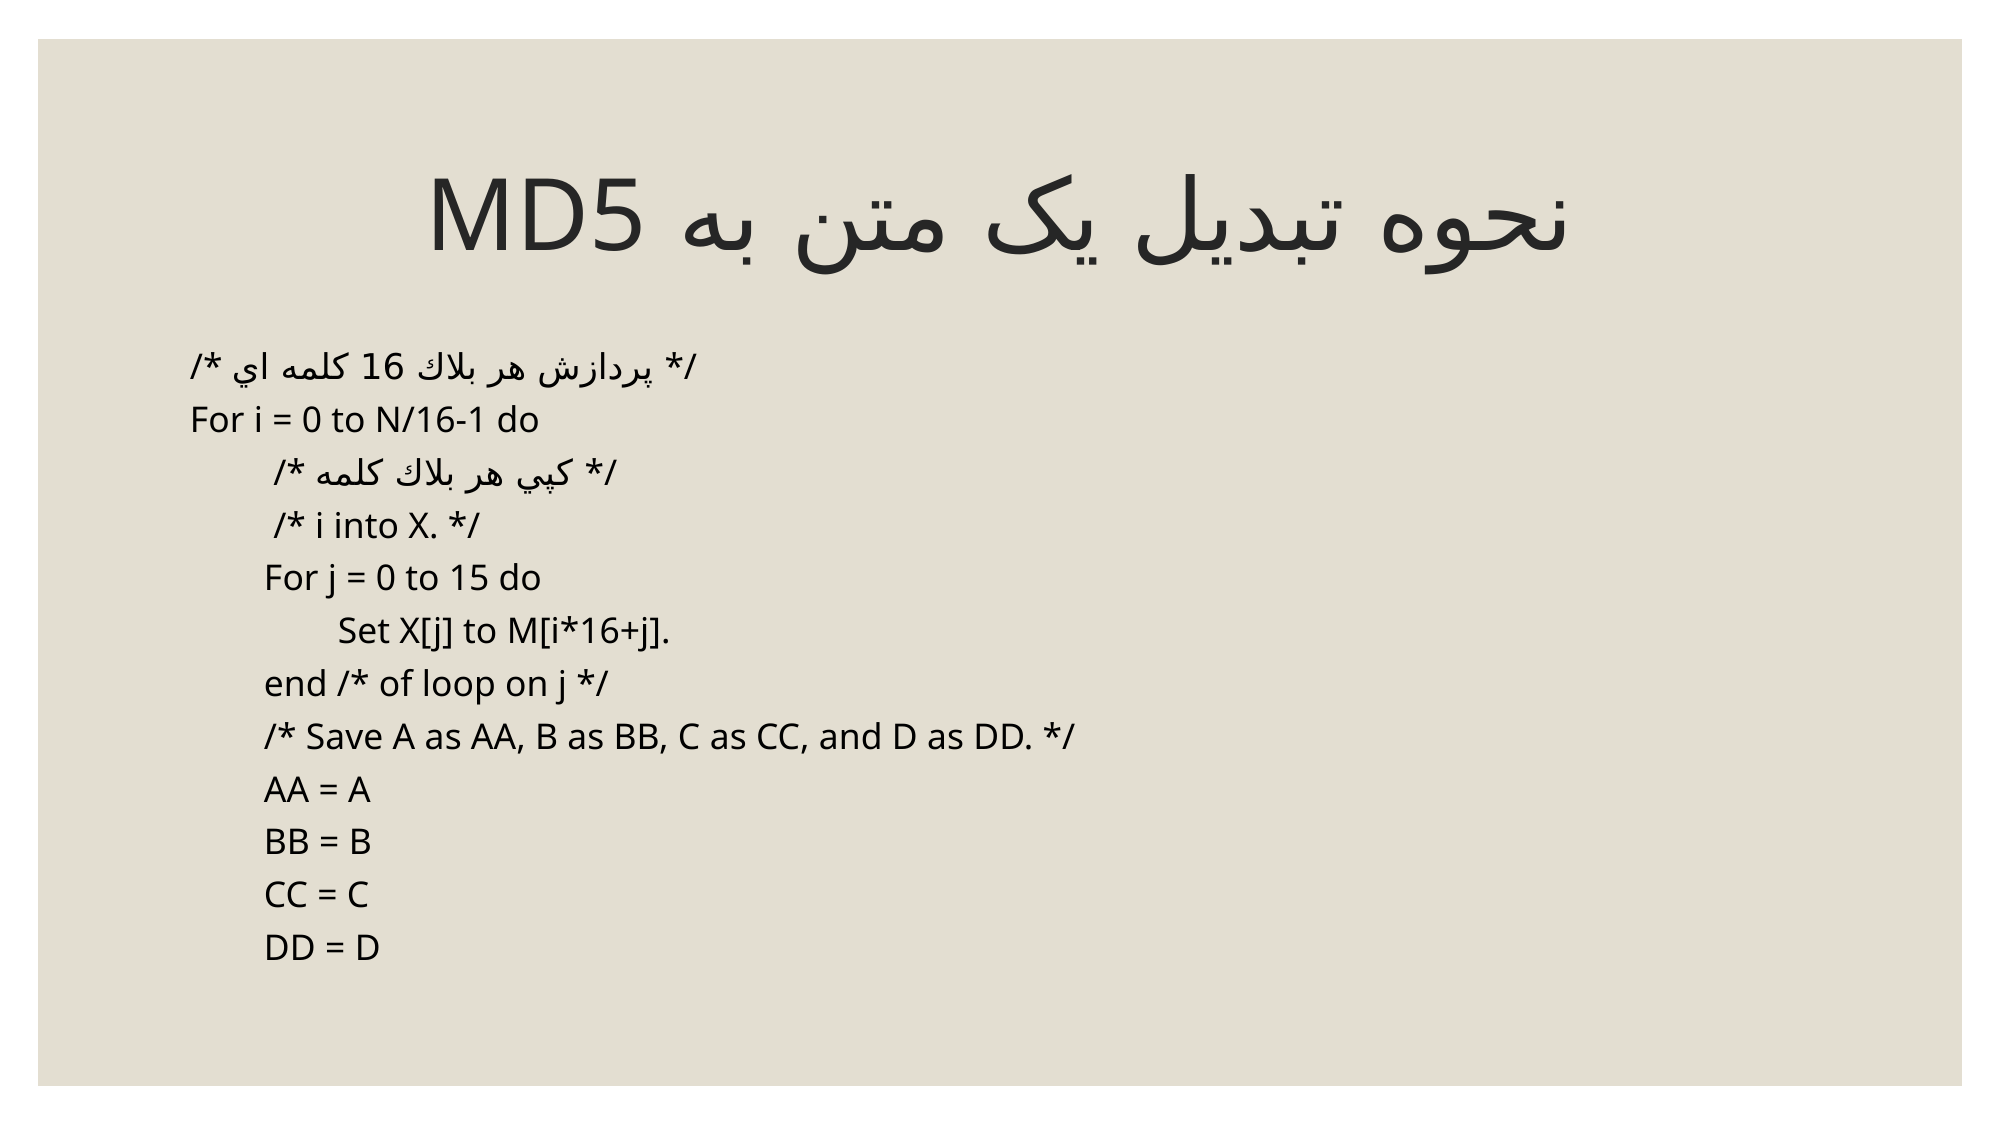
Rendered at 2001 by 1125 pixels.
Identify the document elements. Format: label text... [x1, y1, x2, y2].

list /* پردازش ھر بلاك 16 كلمه اي */ For i = 0 to N/16-1 do /* كپي ھر بلاك كلمه */ /* i into X. */ For j = 0 to 15 do Set X[j] to M[i*16+j]. end /* of loop on j */ /* Save A as AA, B as BB, C as CC, and D as DD. */ AA = A BB = B CC = C DD = D [174, 345, 1825, 991]
title نحوه تبدیل یک متن به MD5 [174, 105, 1825, 331]
